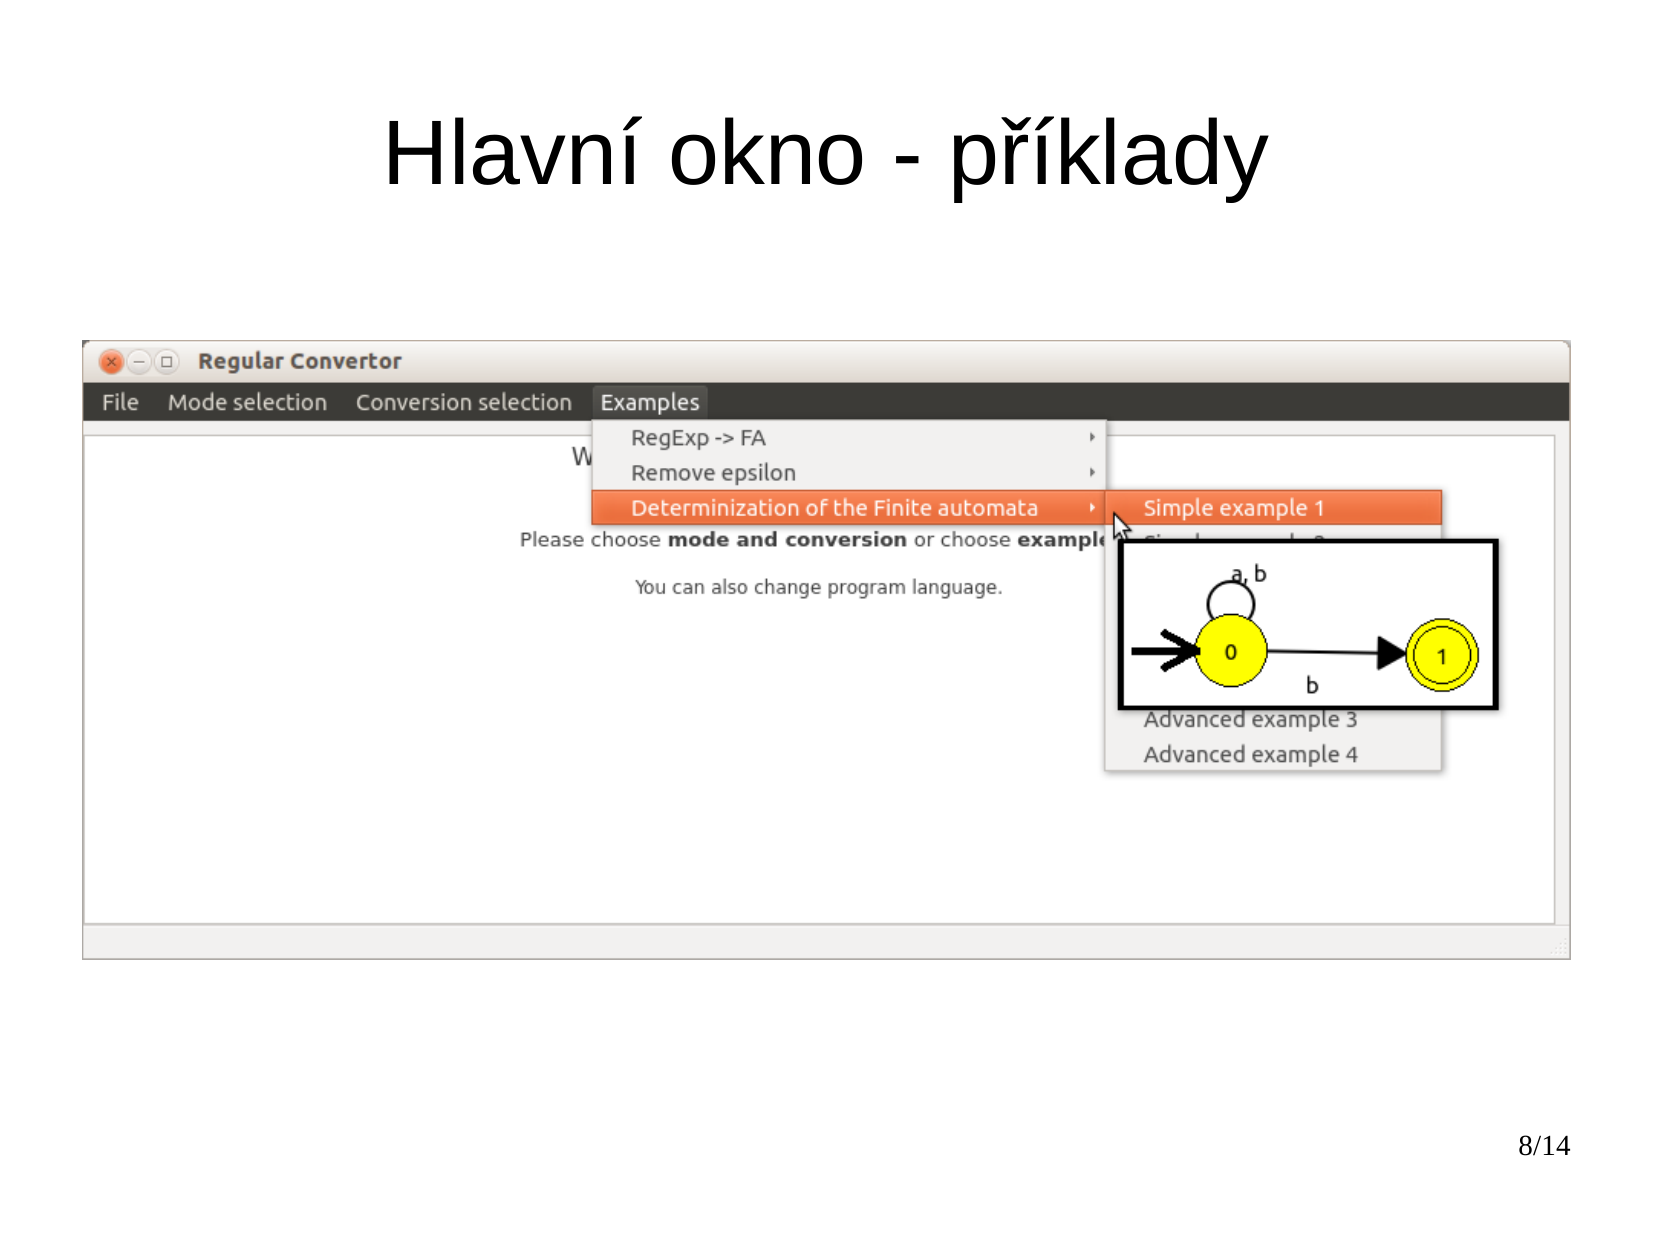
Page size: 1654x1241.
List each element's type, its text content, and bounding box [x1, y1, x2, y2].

picture [82, 340, 1571, 960]
title Hlavní okno - příklady [82, 49, 1571, 257]
